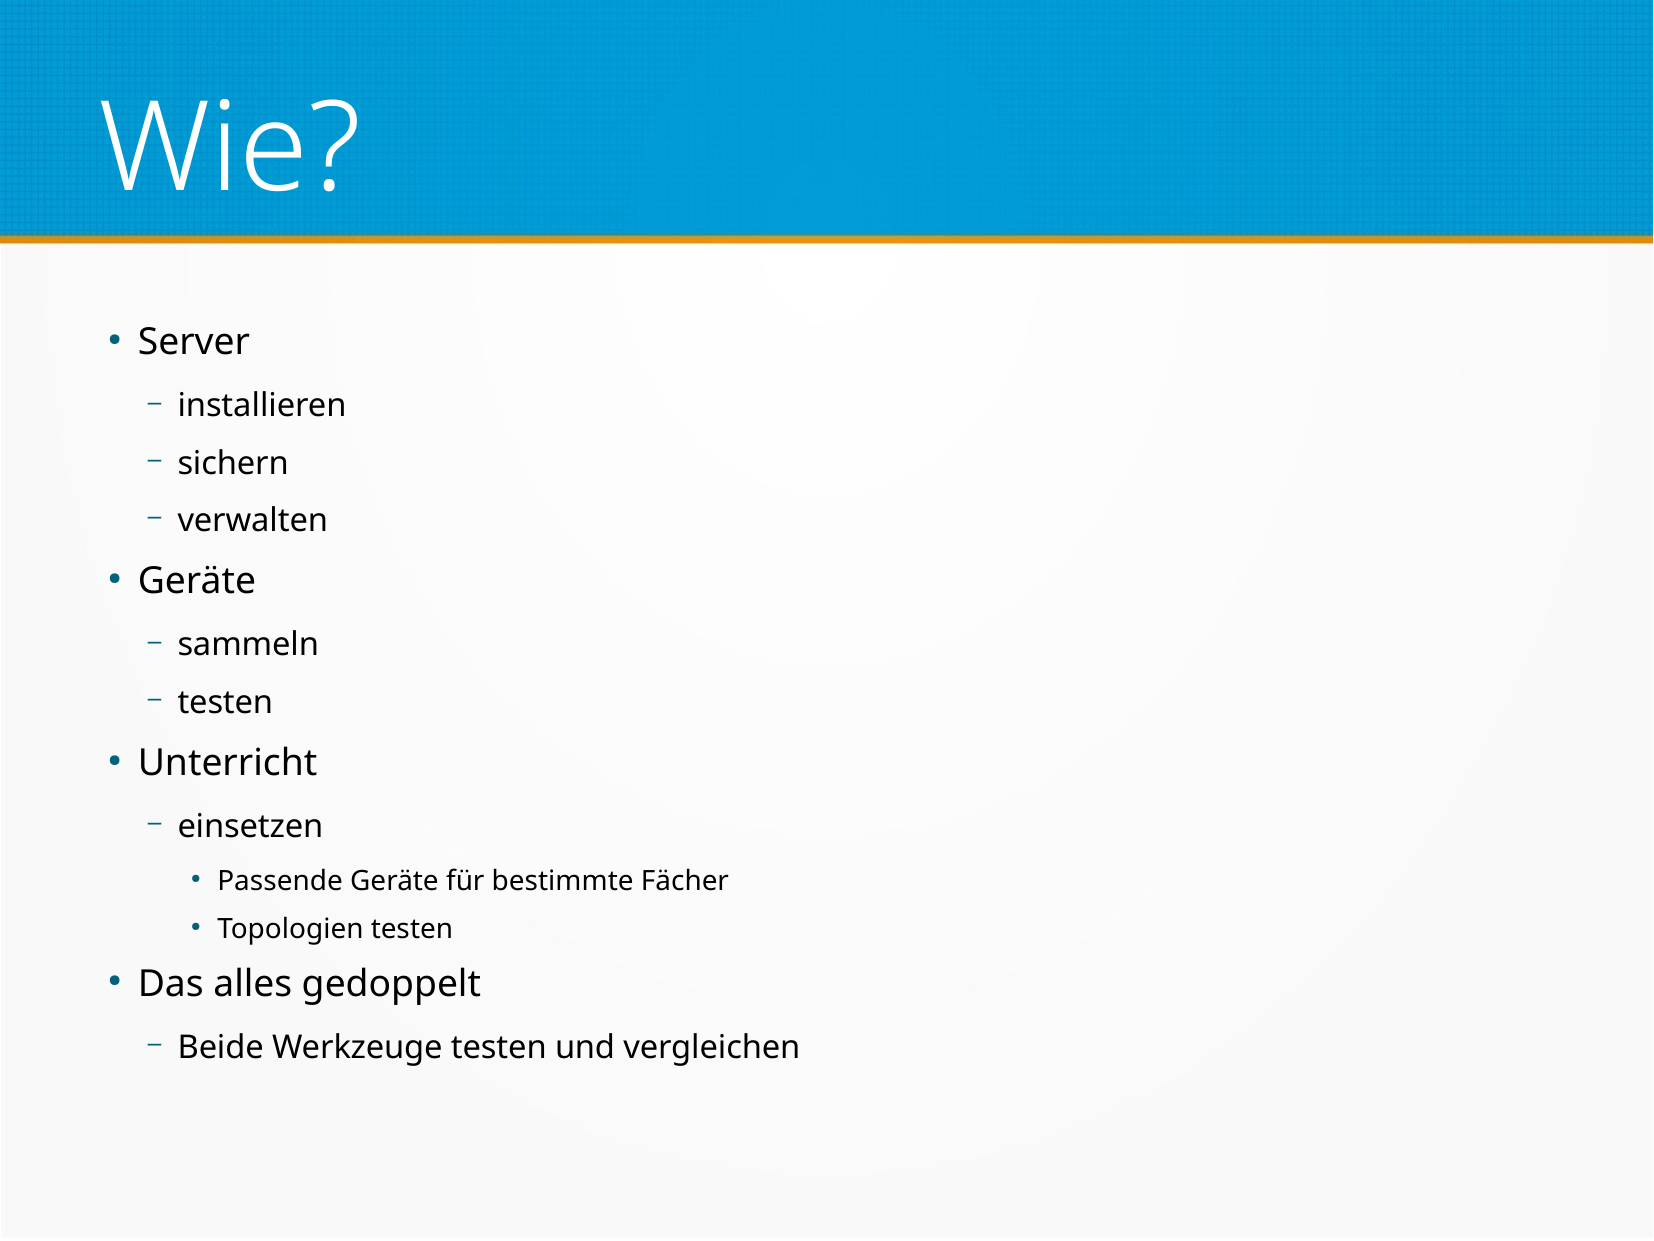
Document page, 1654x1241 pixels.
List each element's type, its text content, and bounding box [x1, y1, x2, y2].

list Server installieren sichern verwalten Geräte sammeln testen Unterricht einsetzen Passende Geräte für bestimmte Fächer Topologien testen Das alles gedoppelt Beide Werkzeuge testen und vergleichen [98, 315, 1653, 1081]
title Wie? [98, 19, 1653, 228]
picture [0, 233, 1654, 1241]
